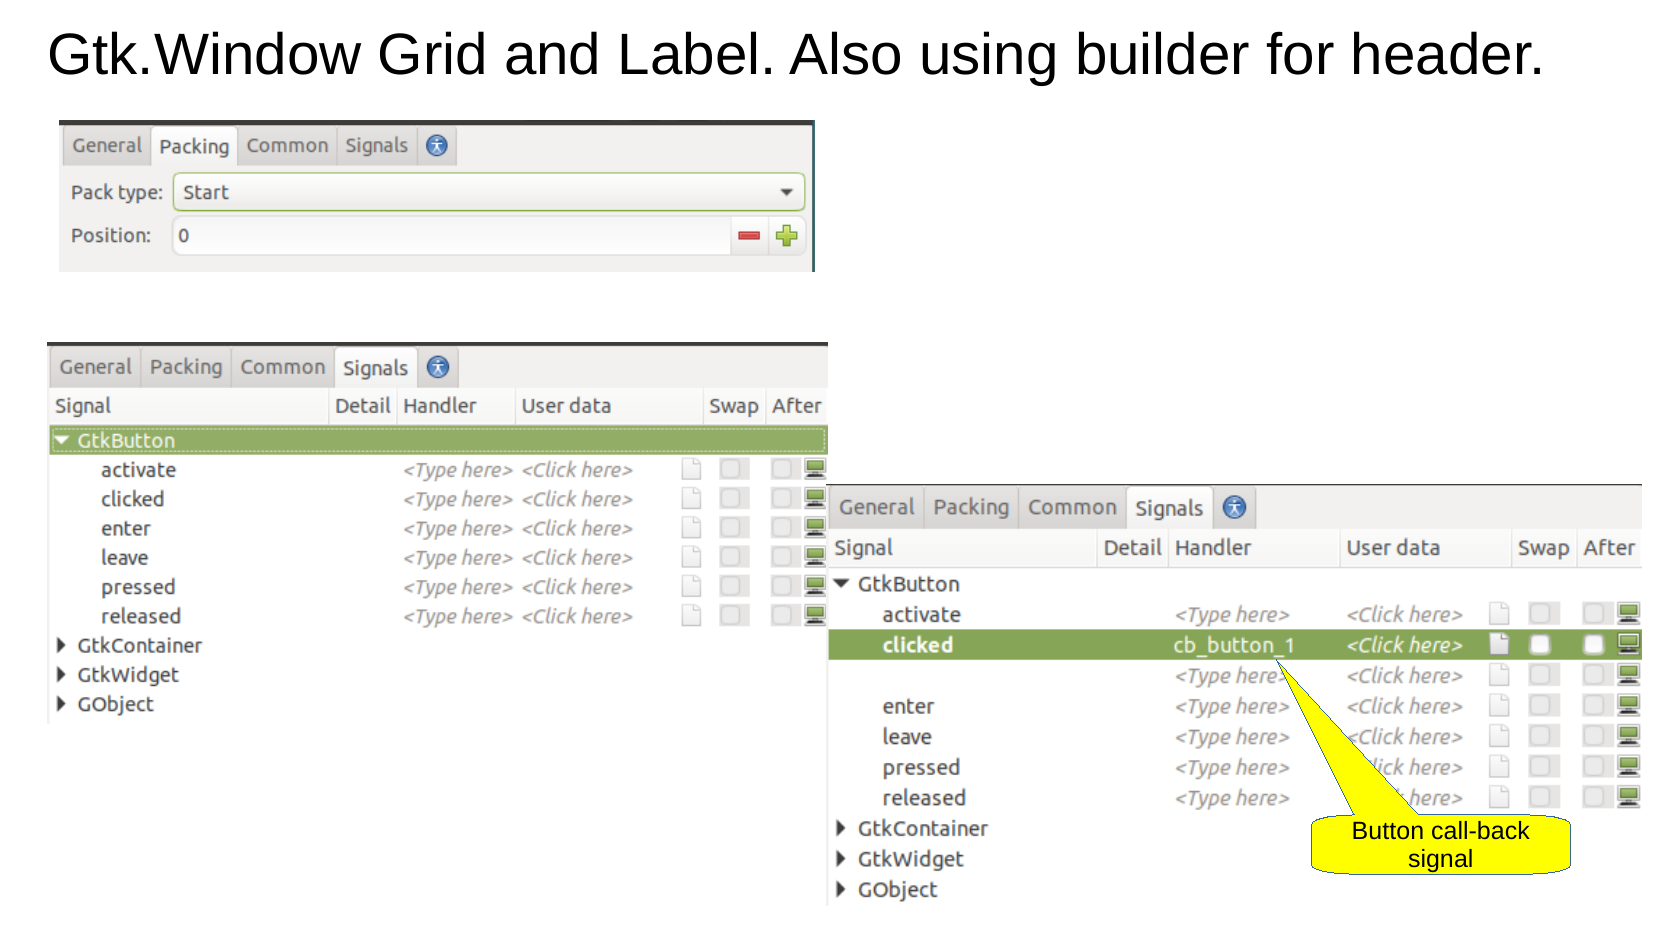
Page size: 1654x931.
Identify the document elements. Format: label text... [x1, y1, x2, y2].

picture [47, 342, 1642, 906]
text_box Button call-back signal [1276, 659, 1571, 875]
picture [59, 120, 815, 272]
title Gtk.Window Grid and Label. Also using builder for header. [47, 16, 1571, 92]
